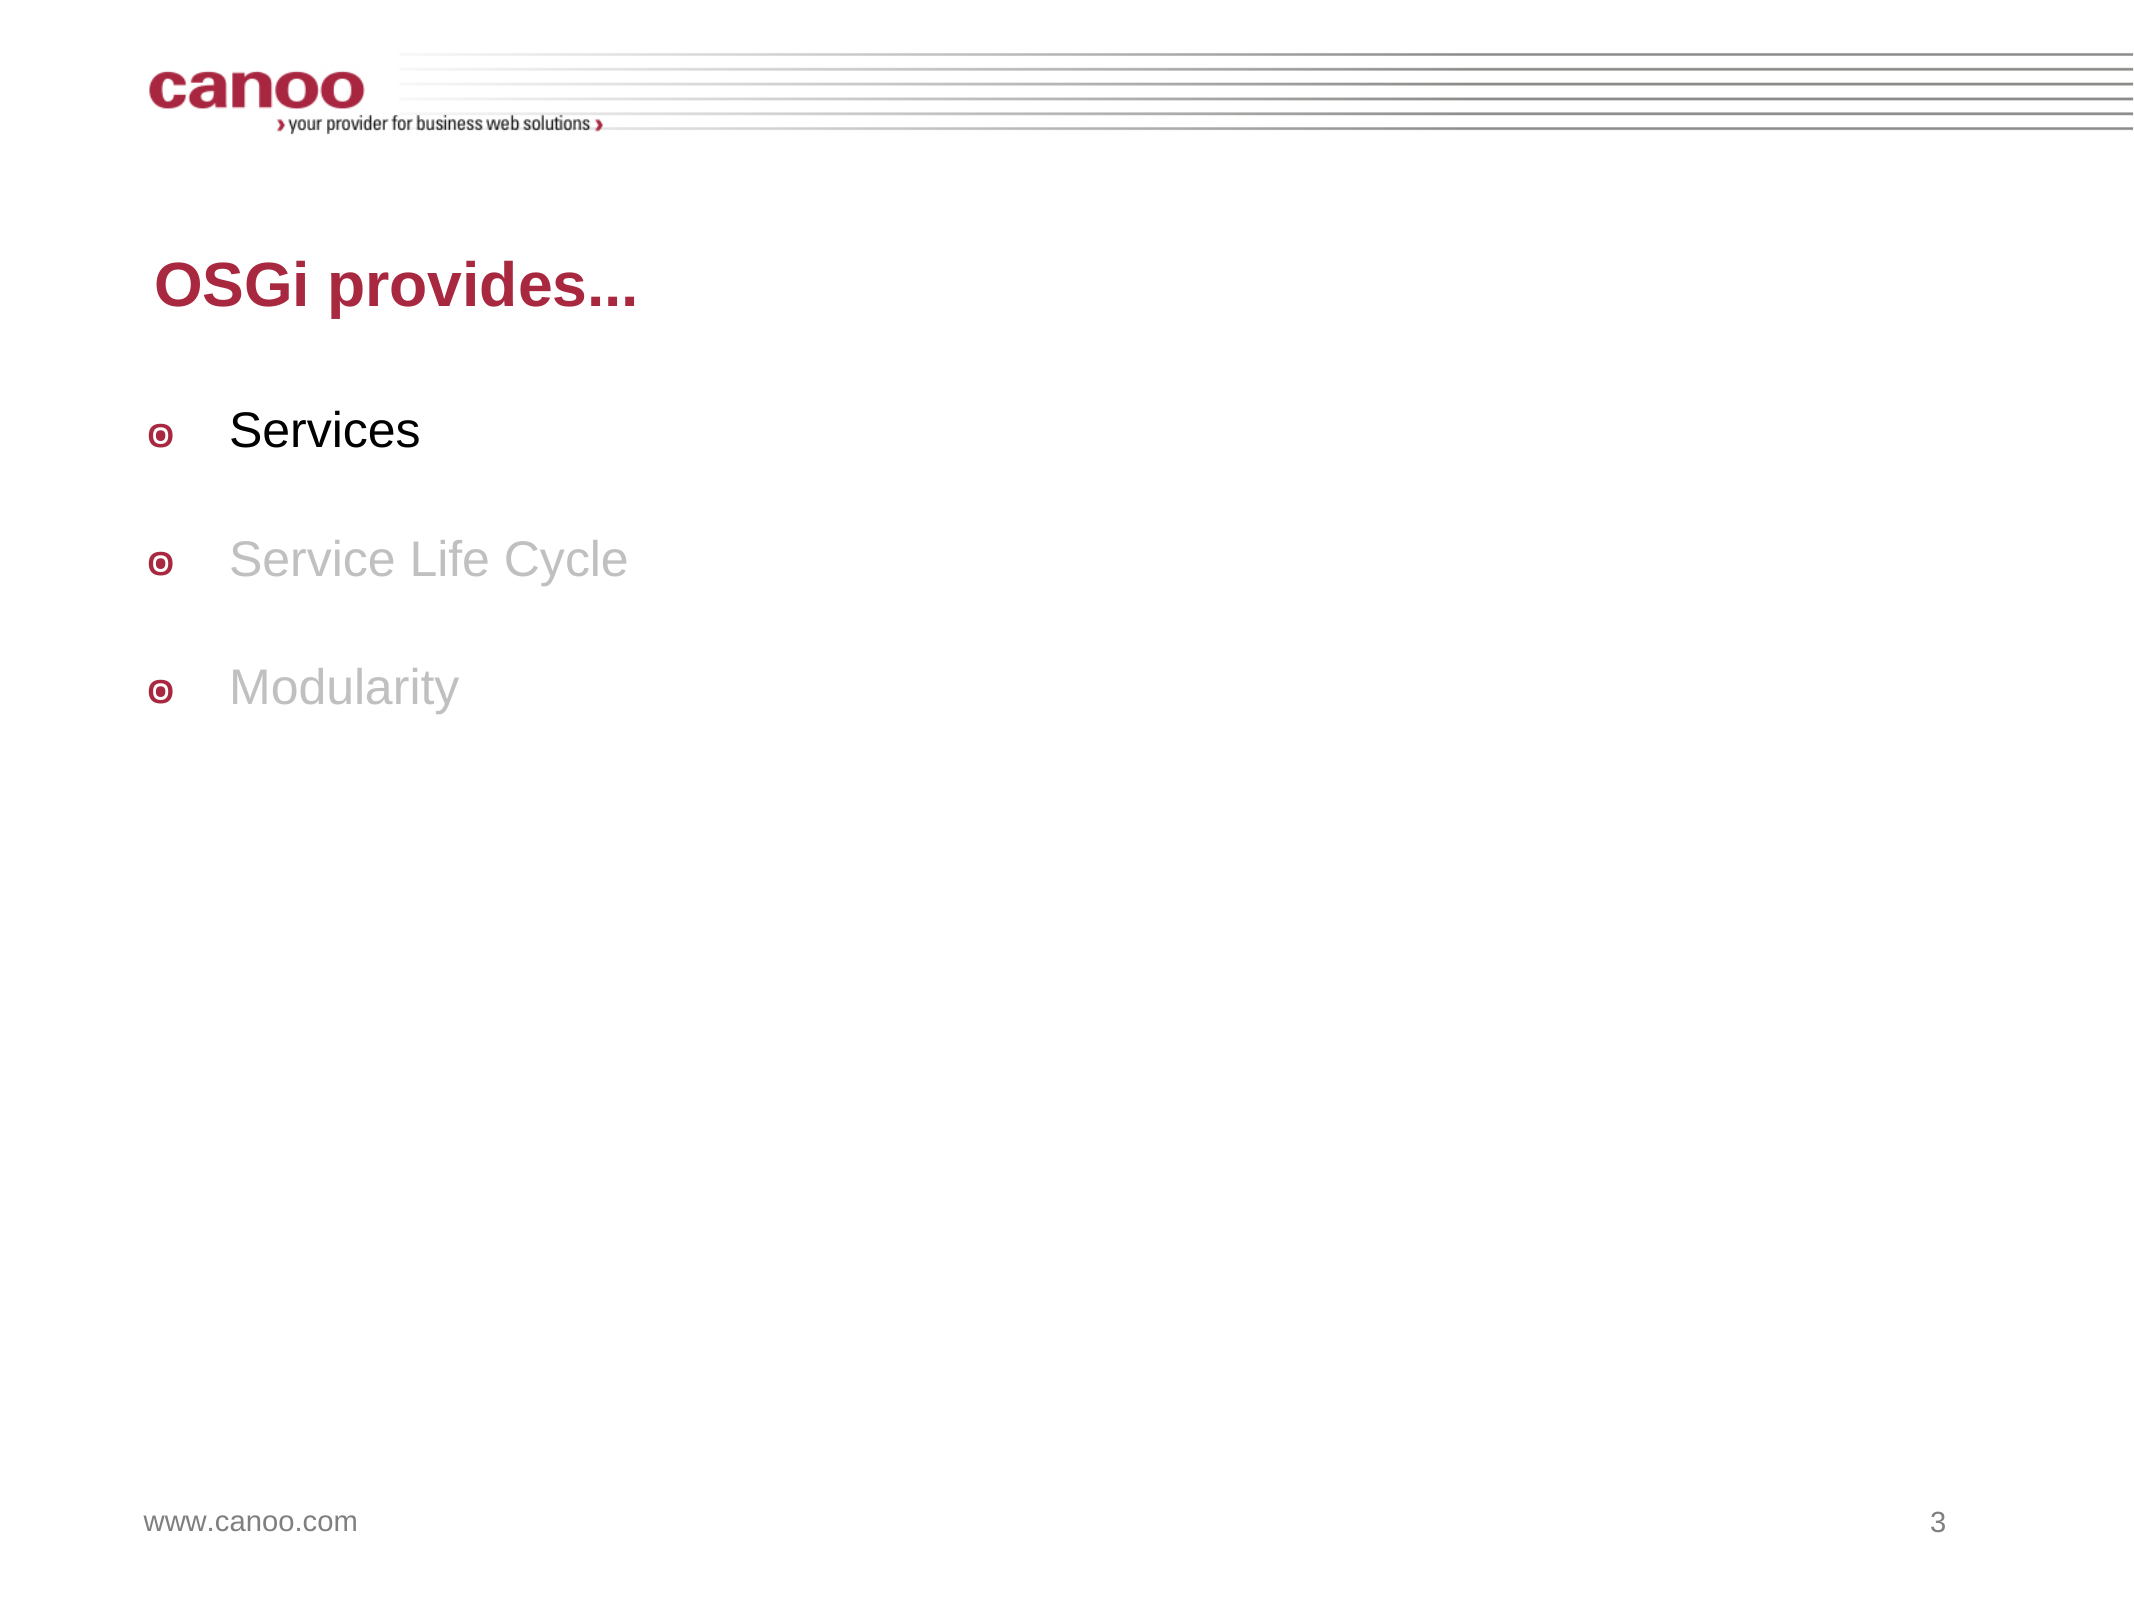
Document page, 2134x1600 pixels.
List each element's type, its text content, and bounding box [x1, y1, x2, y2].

list Services Service Life Cycle Modularity [145, 391, 1959, 1405]
text_box <number> [1912, 1495, 1965, 1546]
picture [0, 21, 2134, 188]
title OSGi provides... [145, 233, 1961, 328]
